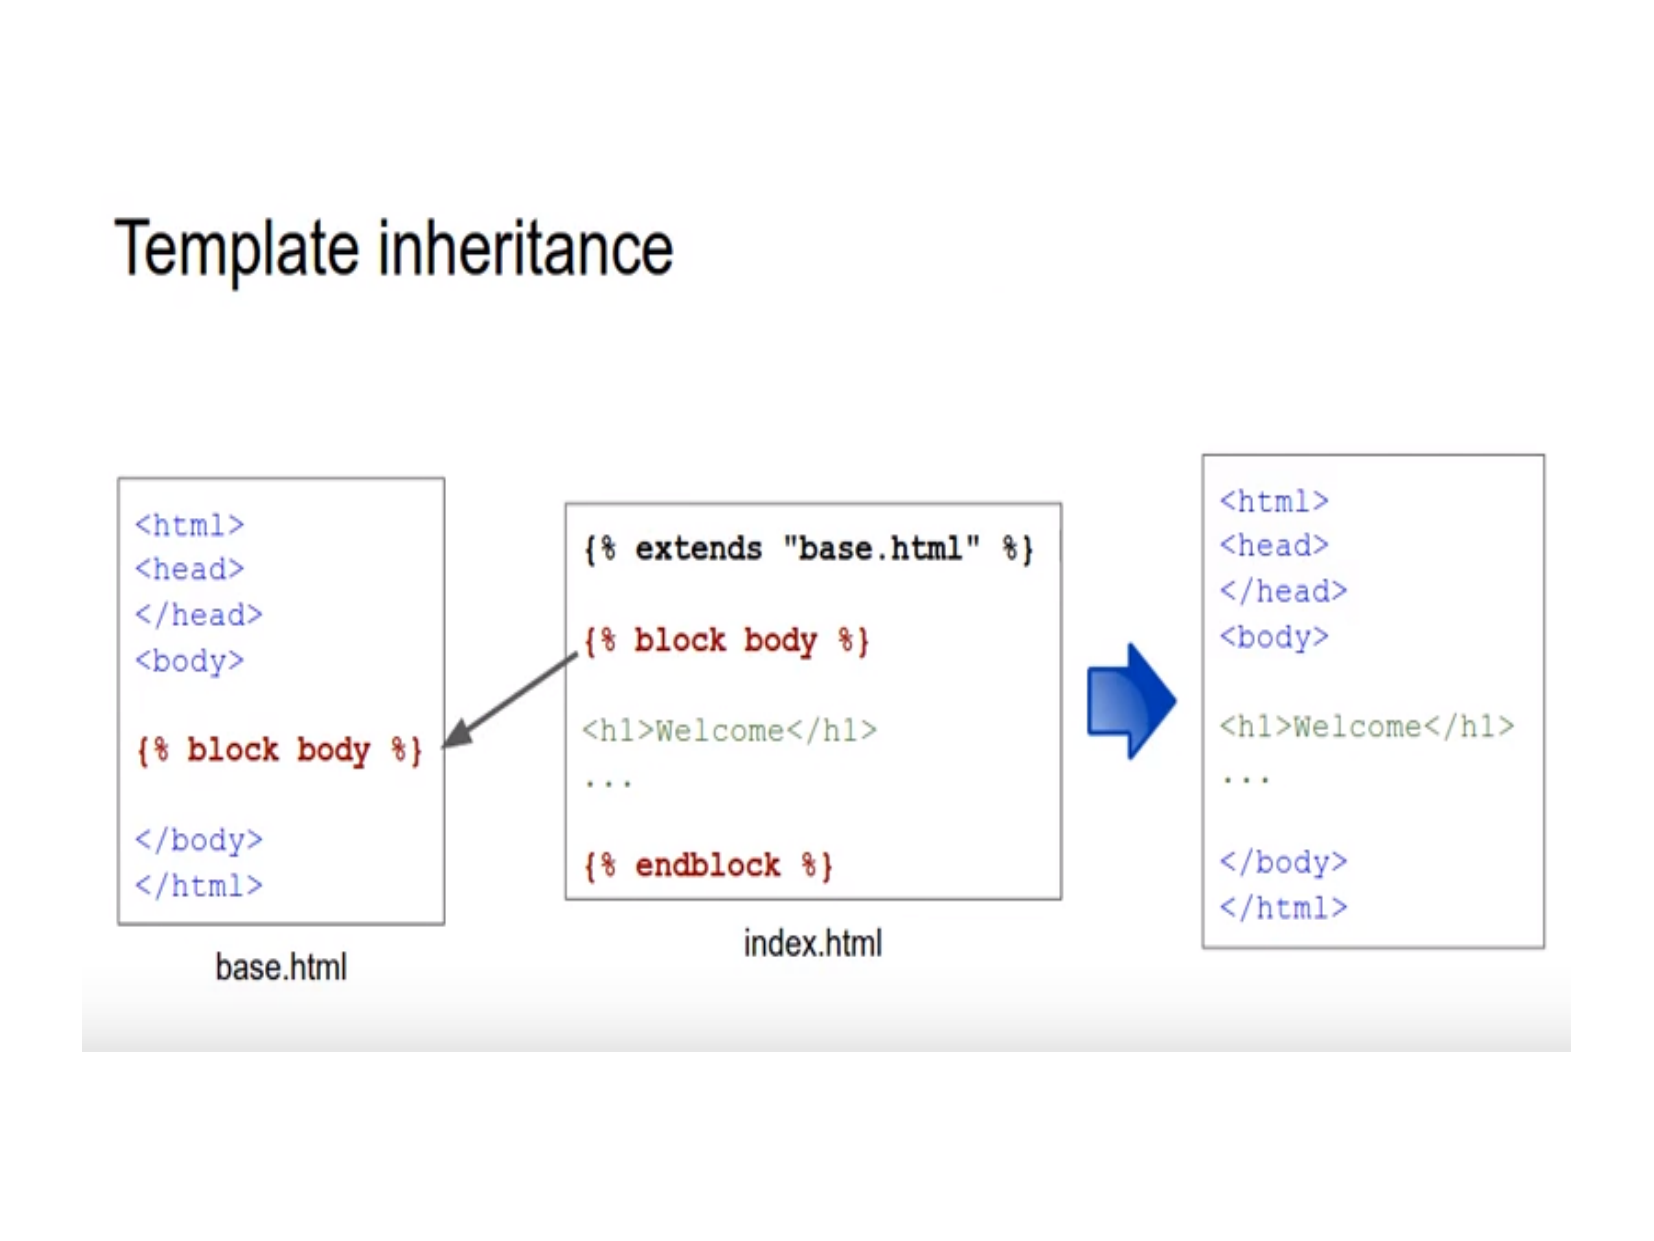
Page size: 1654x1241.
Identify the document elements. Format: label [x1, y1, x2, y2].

picture [82, 165, 1571, 1052]
